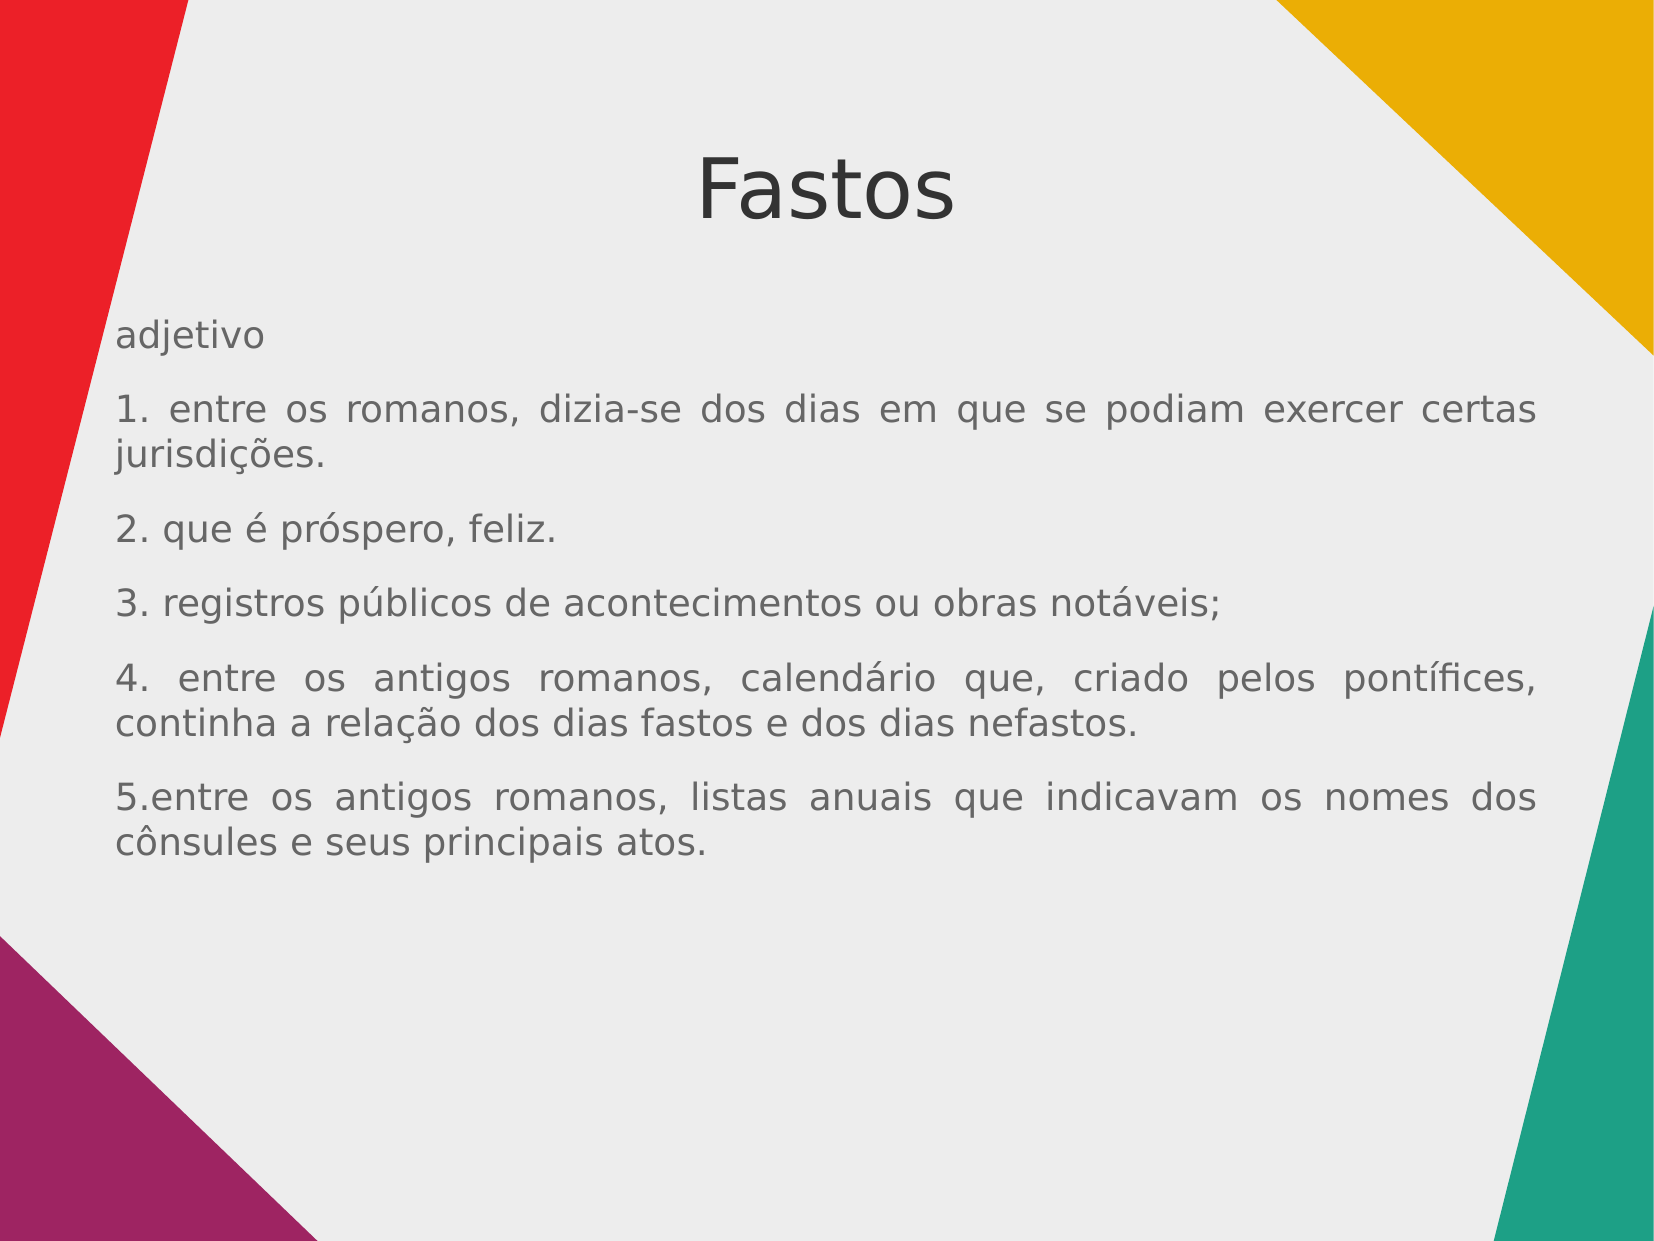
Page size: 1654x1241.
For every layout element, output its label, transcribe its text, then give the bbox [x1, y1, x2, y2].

text_box adjetivo 1. entre os romanos, dizia-se dos dias em que se podiam exercer certas jurisdições. 2. que é próspero, feliz. 3. registros públicos de acontecimentos ou obras notáveis; 4. entre os antigos romanos, calendário que, criado pelos pontífices, continha a relação dos dias fastos e dos dias nefastos. 5.entre os antigos romanos, listas anuais que indicavam os nomes dos cônsules e seus principais atos. [114, 296, 1539, 1027]
text_box Fastos [114, 86, 1539, 284]
